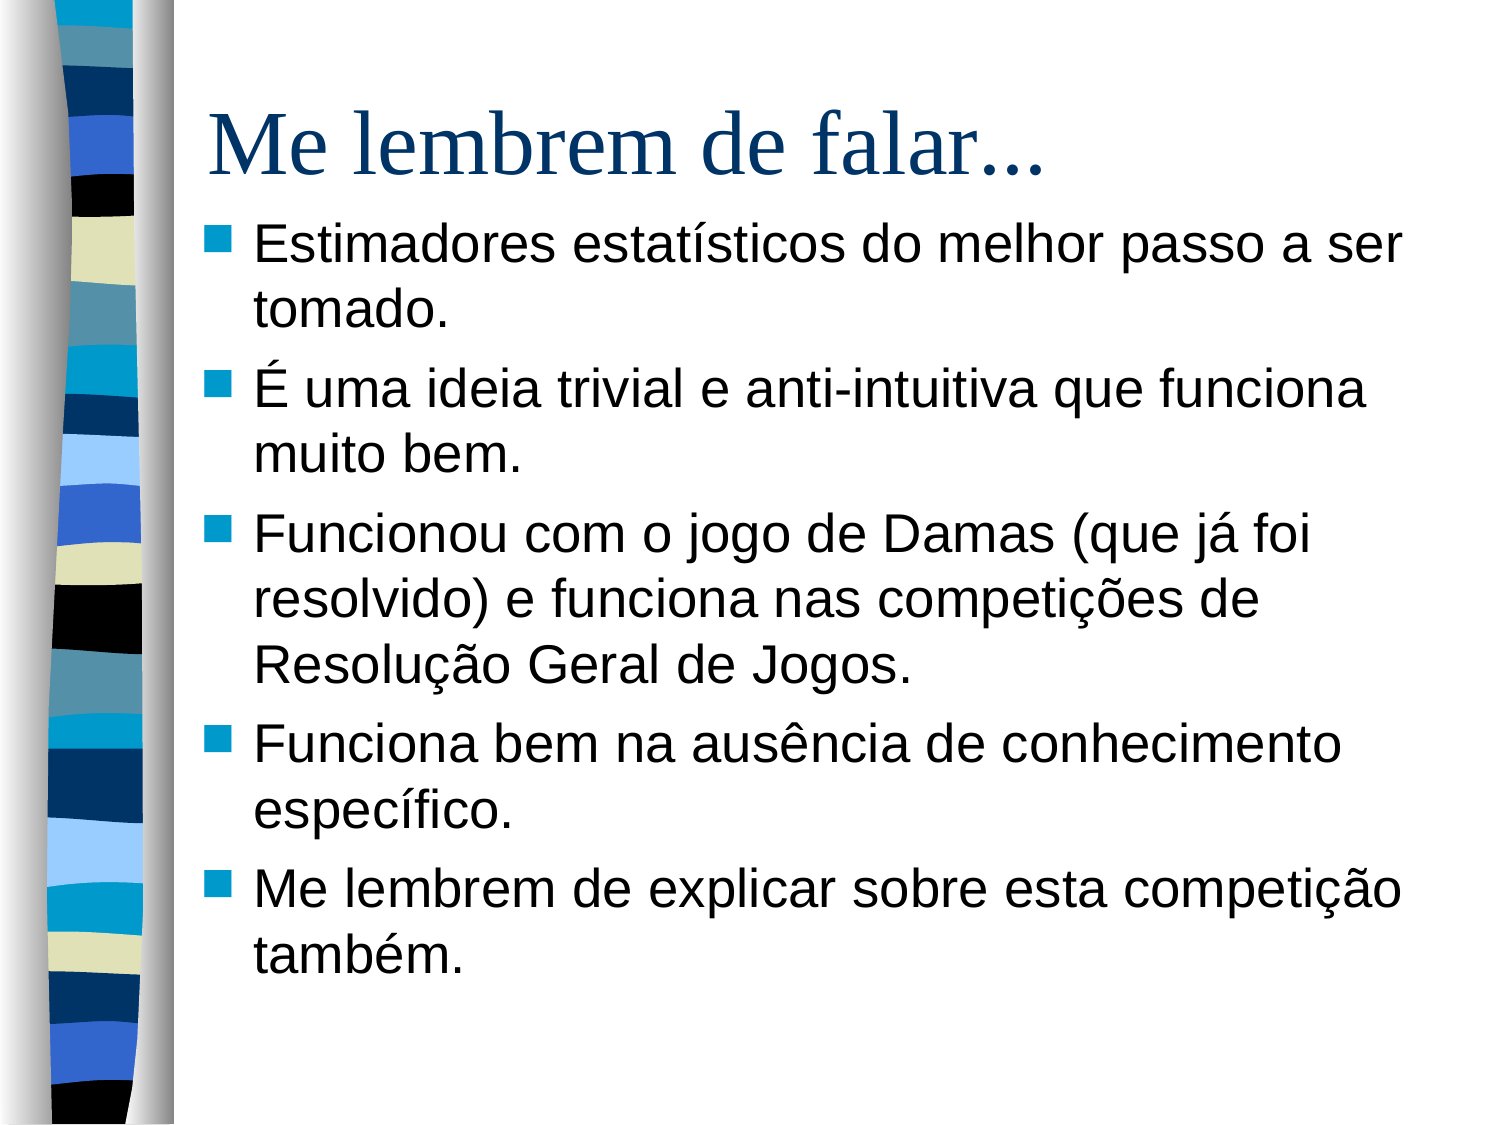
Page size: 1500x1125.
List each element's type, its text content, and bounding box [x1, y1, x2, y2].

title Me lembrem de falar... [192, 74, 1468, 200]
list Estimadores estatísticos do melhor passo a ser tomado. É uma ideia trivial e anti-intuitiva que funciona muito bem. Funcionou com o jogo de Damas (que já foi resolvido) e funciona nas competições de Resolução Geral de Jogos. Funciona bem na ausência de conhecimento específico. Me lembrem de explicar sobre esta competição também. [192, 200, 1468, 1000]
